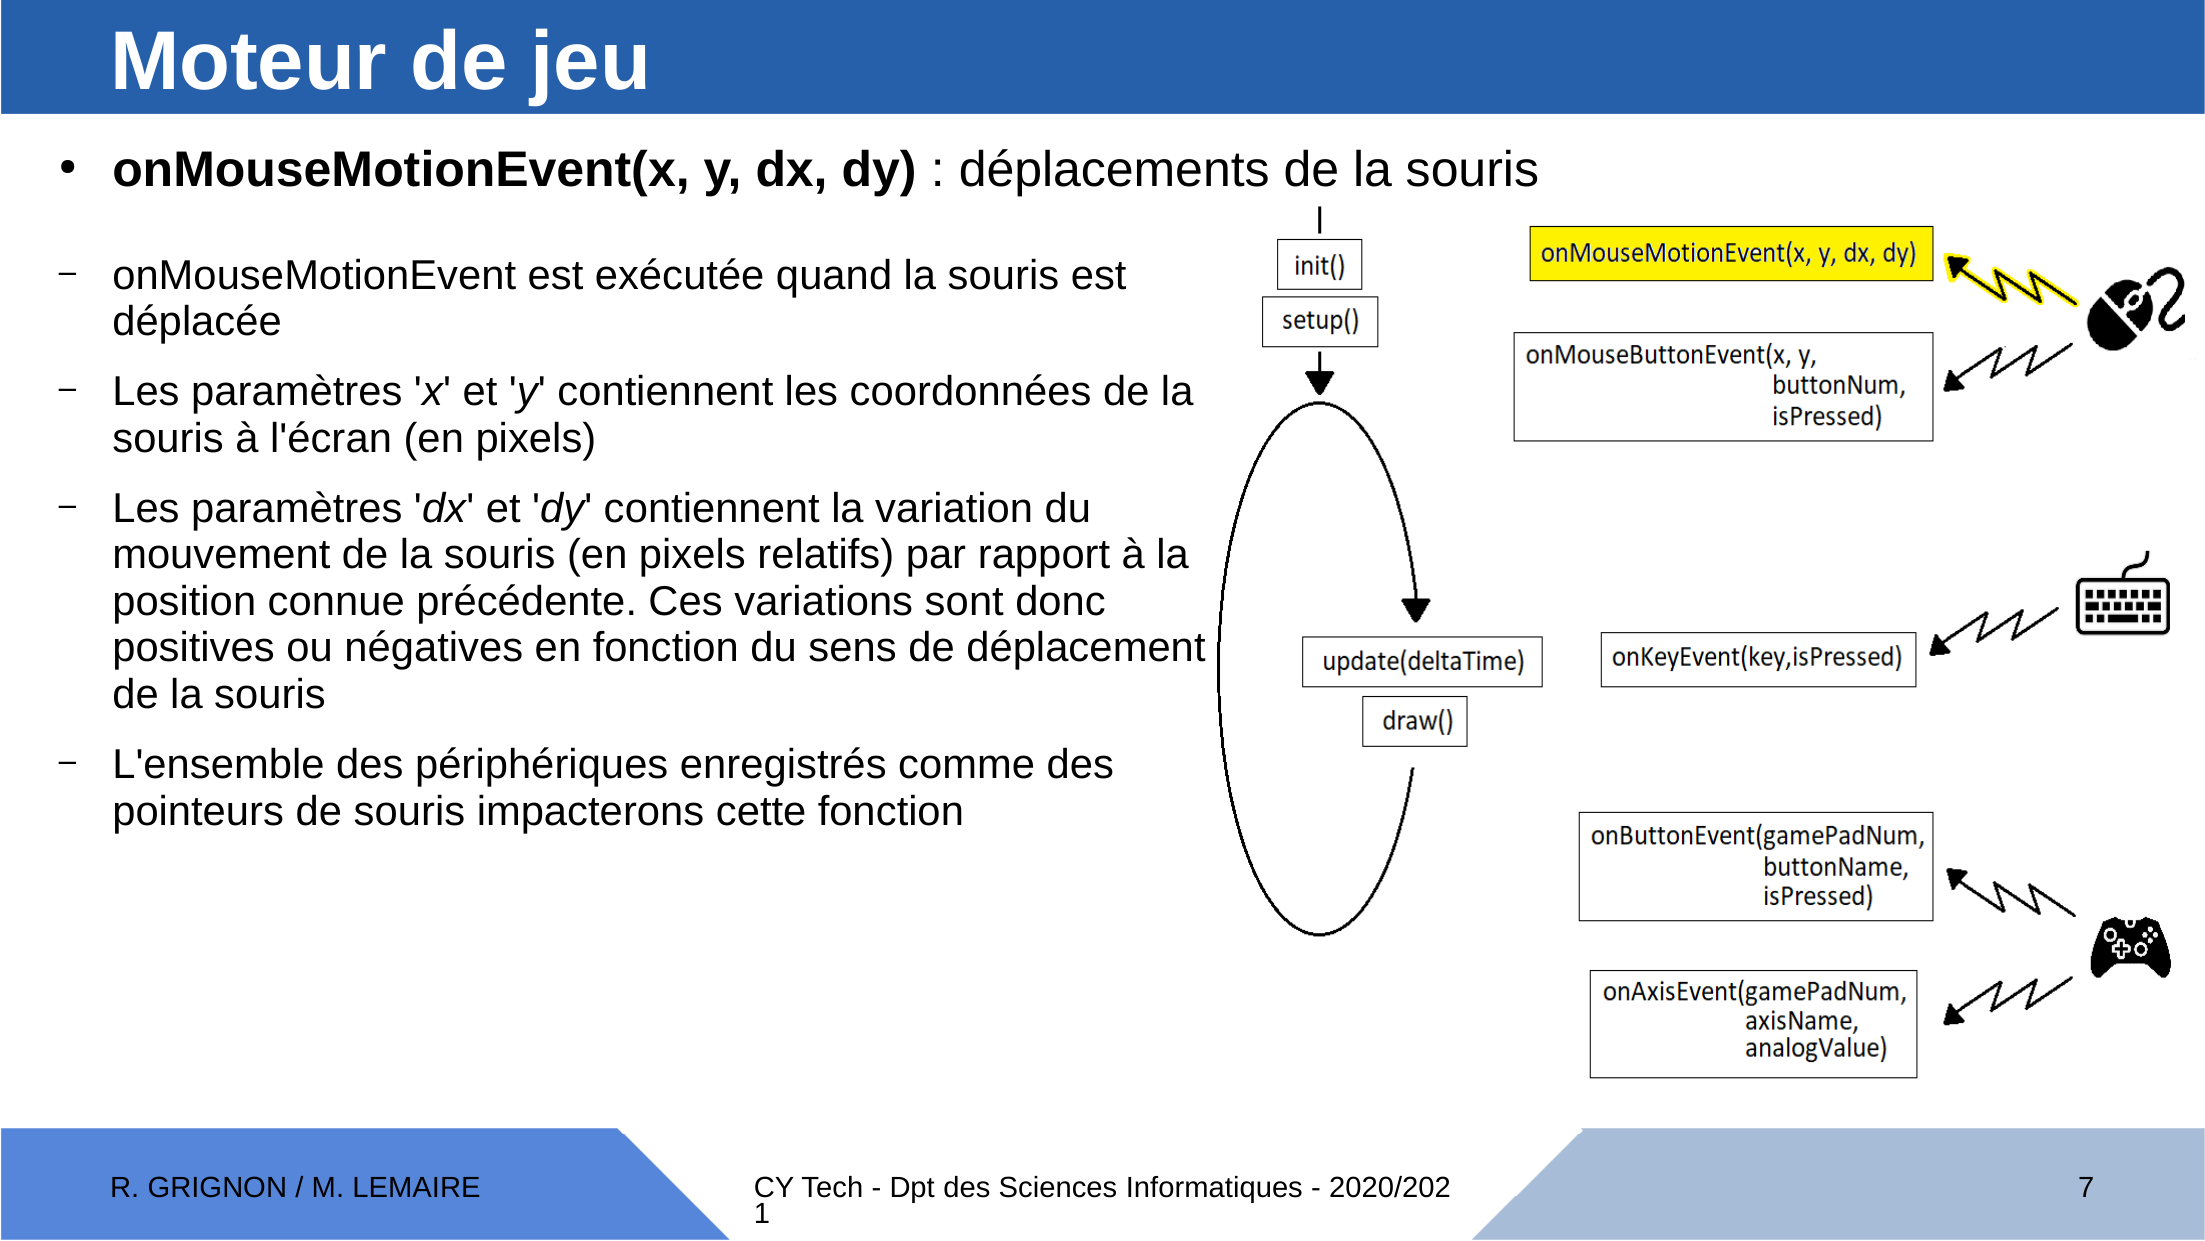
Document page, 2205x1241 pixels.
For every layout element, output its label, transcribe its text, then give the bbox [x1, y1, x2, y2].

list onMouseMotionEvent est exécutée quand la souris est déplacée Les paramètres 'x' et 'y' contiennent les coordonnées de la souris à l'écran (en pixels) Les paramètres 'dx' et 'dy' contiennent la variation du mouvement de la souris (en pixels relatifs) par rapport à la position connue précédente. Ces variations sont donc positives ou négatives en fonction du sens de déplacement de la souris L'ensemble des périphériques enregistrés comme des pointeurs de souris impacterons cette fonction [0, 322, 1207, 1129]
picture [264, 315, 275, 322]
picture [154, 315, 161, 322]
picture [241, 315, 252, 322]
picture [220, 315, 239, 322]
picture [132, 315, 139, 322]
picture [178, 315, 185, 322]
picture [165, 315, 175, 322]
list onMouseMotionEvent(x, y, dx, dy) : déplacements de la souris [41, 211, 1210, 315]
picture [254, 315, 262, 322]
title Moteur de jeu [110, 49, 2095, 211]
picture [118, 315, 129, 322]
picture [141, 315, 152, 322]
picture [0, 0, 2205, 1241]
picture [188, 315, 207, 322]
picture [210, 315, 218, 322]
